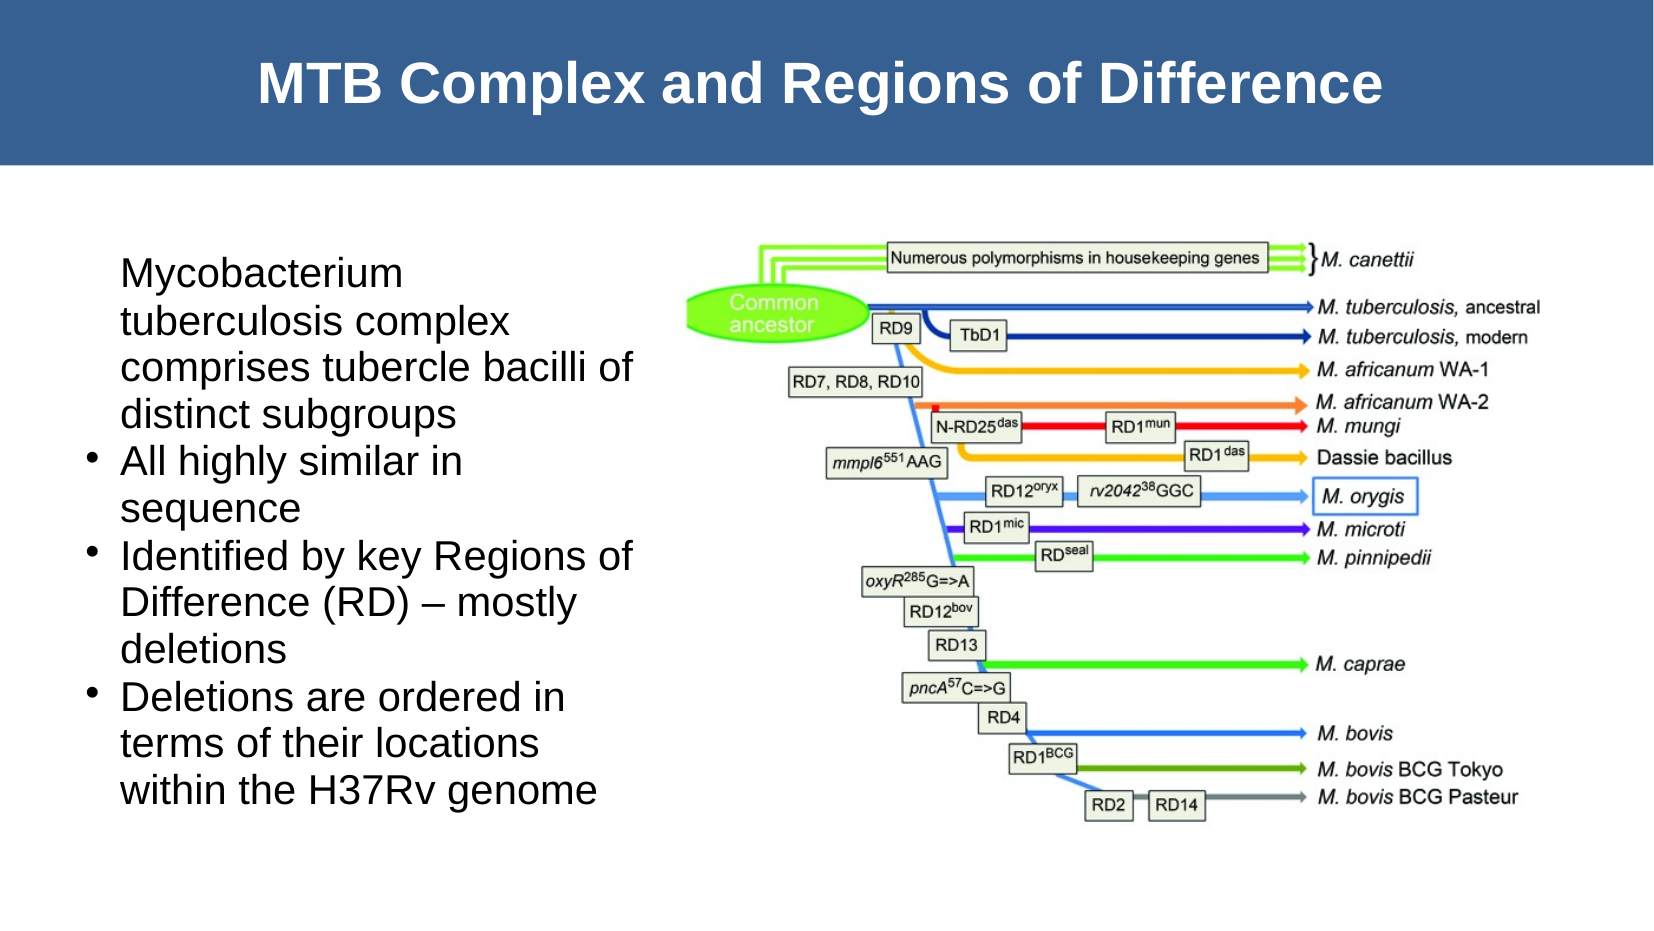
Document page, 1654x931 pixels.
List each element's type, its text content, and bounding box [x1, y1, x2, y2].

text_box MTB Complex and Regions of Difference [0, 0, 1654, 166]
picture [663, 224, 1548, 829]
text_box Mycobacterium tuberculosis complex comprises tubercle bacilli of distinct subgroups All highly similar in sequence Identified by key Regions of Difference (RD) – mostly deletions Deletions are ordered in terms of their locations within the H37Rv genome [70, 242, 650, 745]
